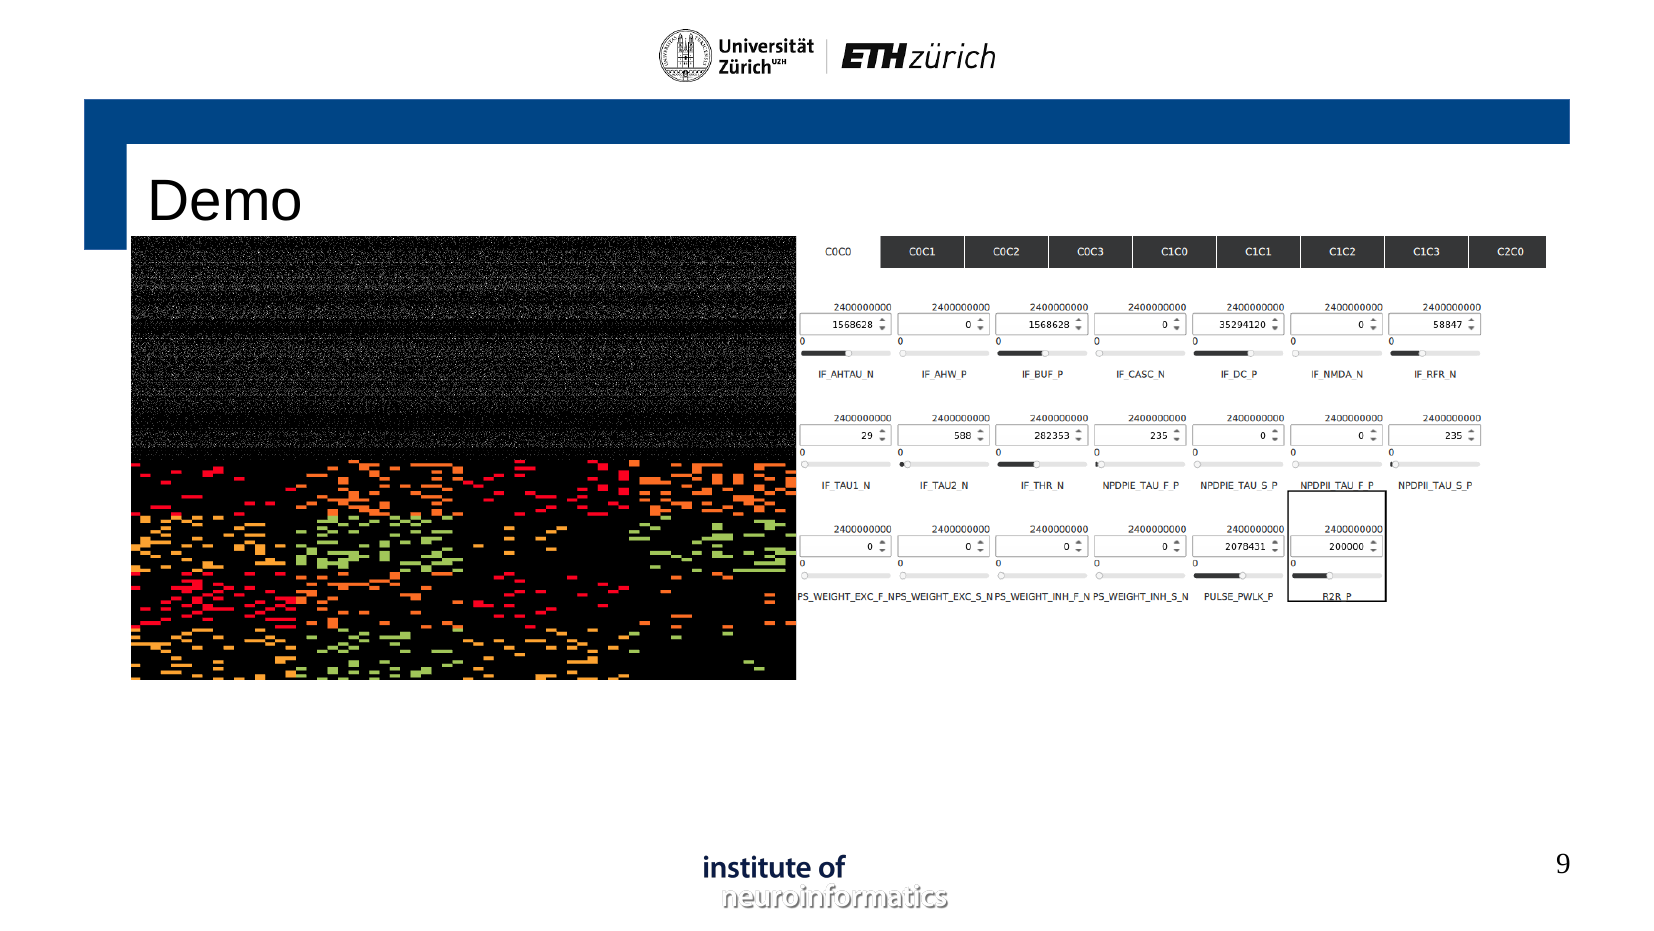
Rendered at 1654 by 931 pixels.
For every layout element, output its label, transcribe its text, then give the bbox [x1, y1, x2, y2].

picture [659, 29, 995, 82]
picture [131, 236, 1546, 680]
title Demo [147, 159, 1175, 236]
picture [702, 852, 951, 911]
